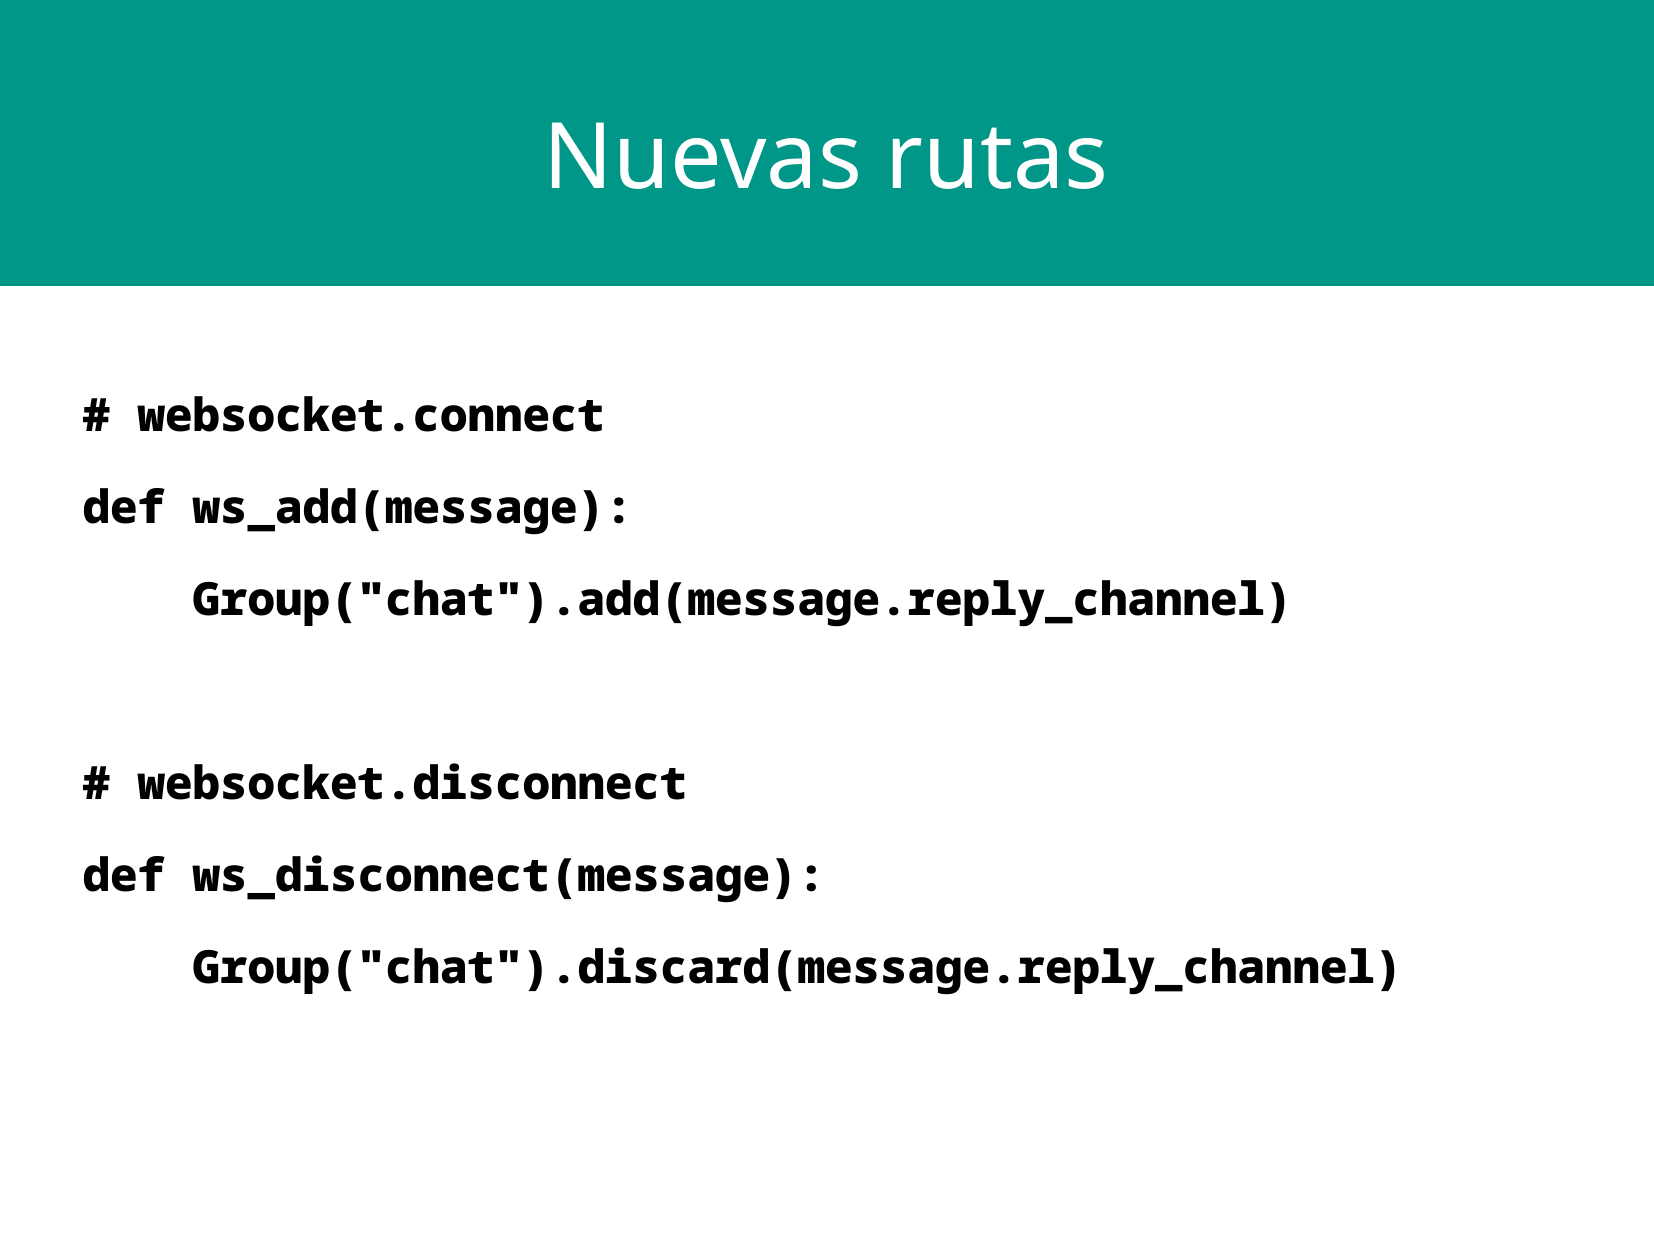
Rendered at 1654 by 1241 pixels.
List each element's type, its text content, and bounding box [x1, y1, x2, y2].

list # websocket.connect def ws_add(message): Group("chat").add(message.reply_channel) # websocket.disconnect def ws_disconnect(message): Group("chat").discard(message.reply_channel) [82, 290, 1571, 1010]
title Nuevas rutas [82, 49, 1571, 257]
